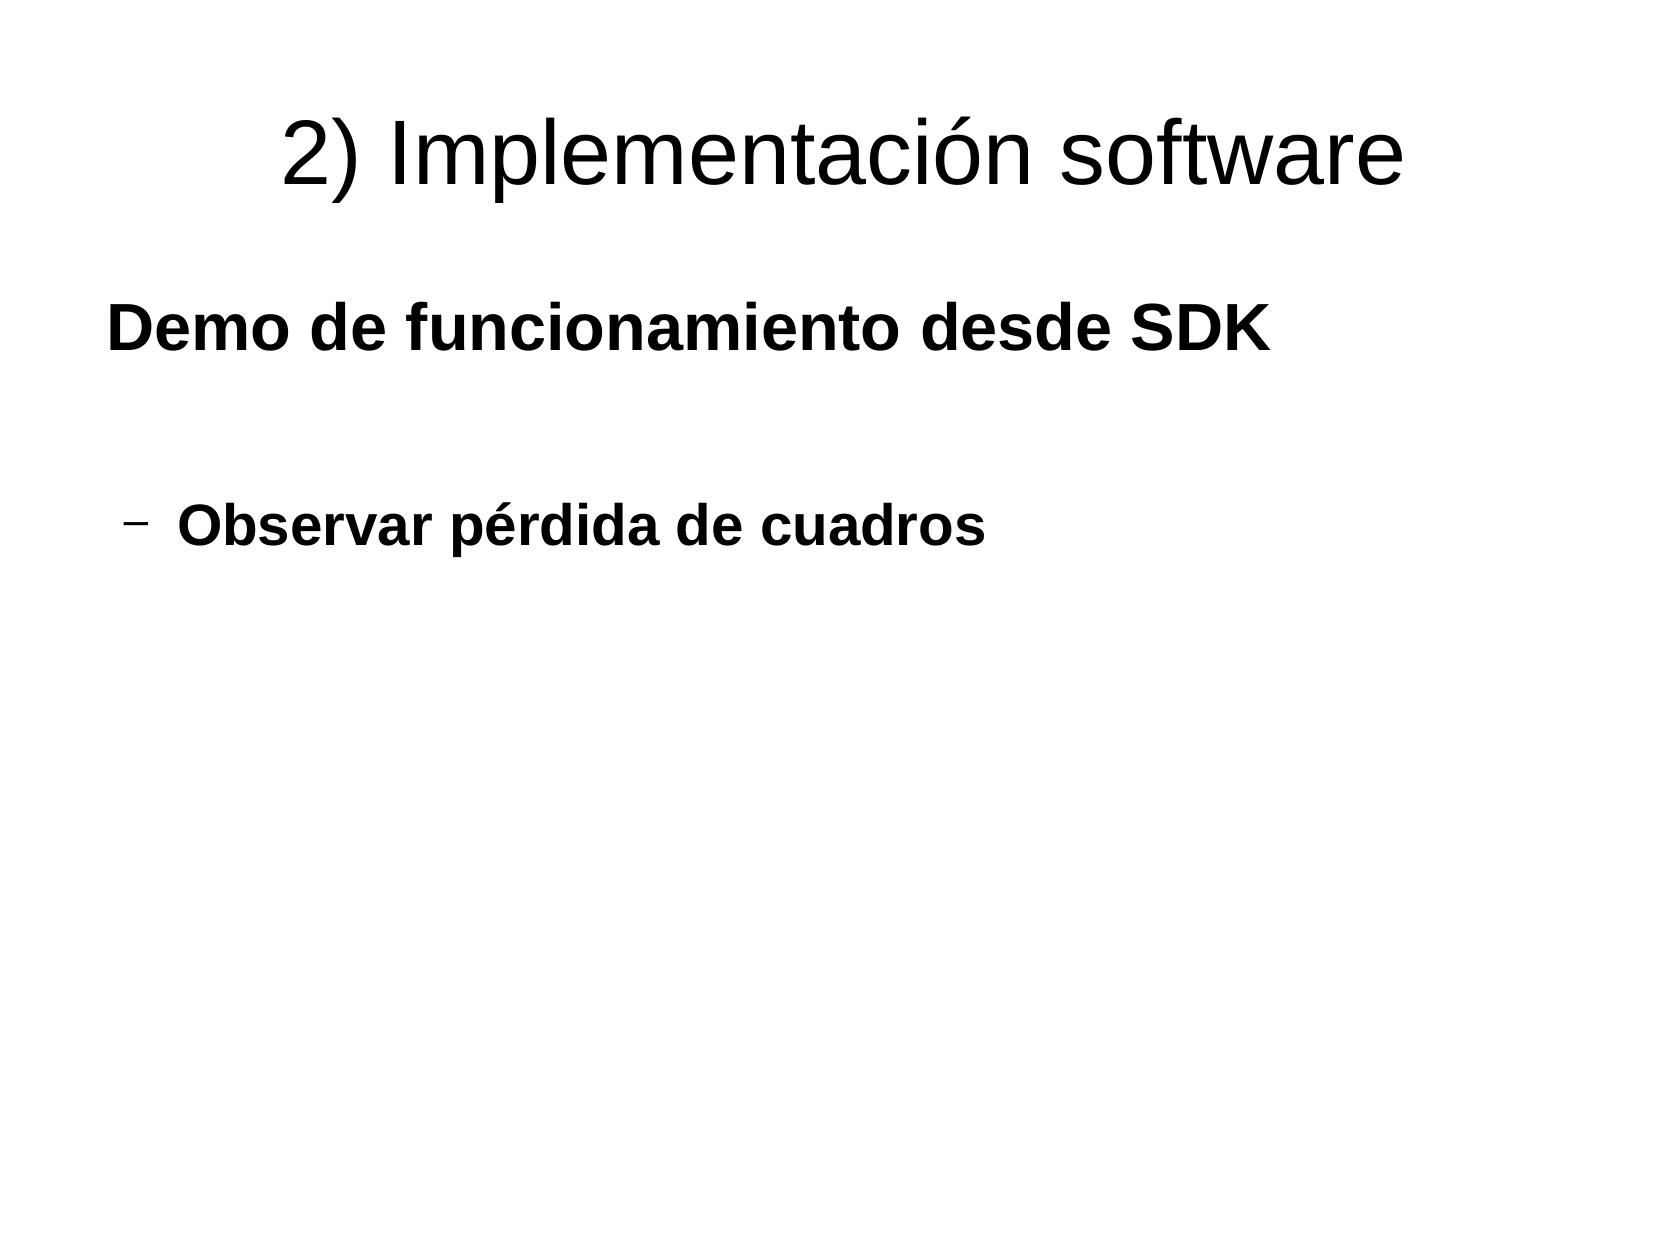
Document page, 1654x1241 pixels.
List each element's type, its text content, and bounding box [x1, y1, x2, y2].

title 2) Implementación software [82, 49, 1571, 257]
list Demo de funcionamiento desde SDK Observar pérdida de cuadros [35, 290, 1571, 1217]
